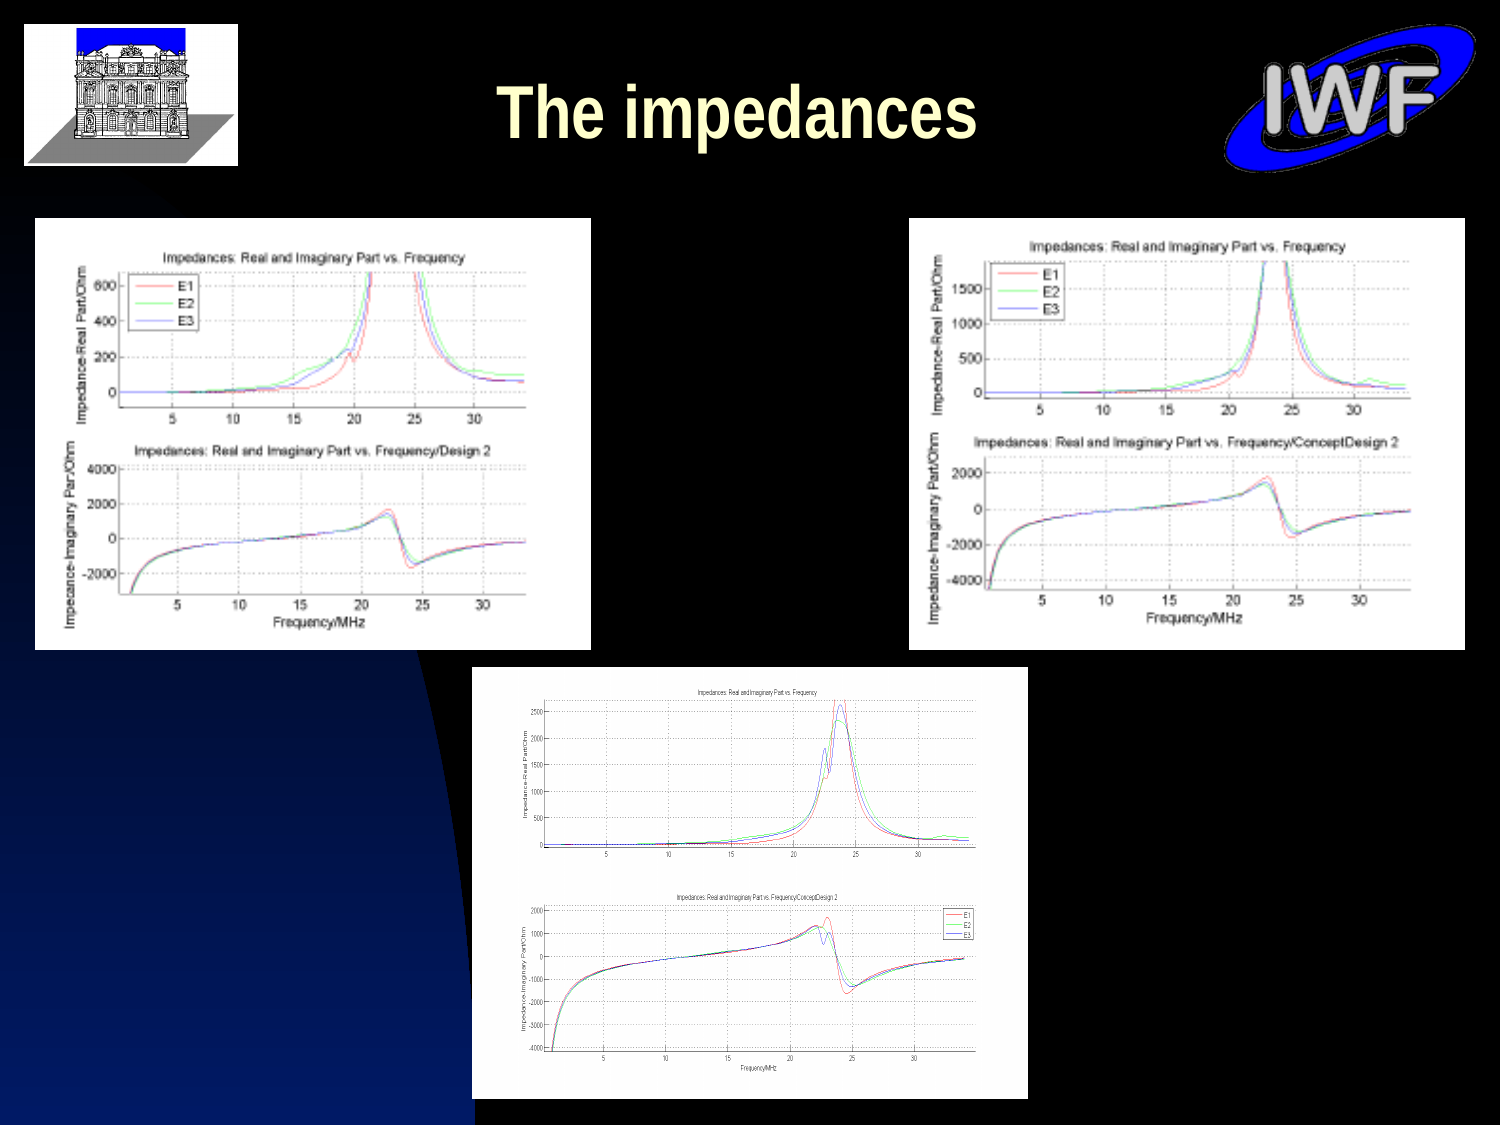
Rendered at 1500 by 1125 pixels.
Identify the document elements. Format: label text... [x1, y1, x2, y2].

title The impedances [481, 26, 1500, 215]
picture [472, 667, 1028, 1099]
picture [909, 218, 1465, 650]
picture [24, 24, 238, 166]
picture [35, 218, 591, 650]
picture [1224, 24, 1476, 173]
